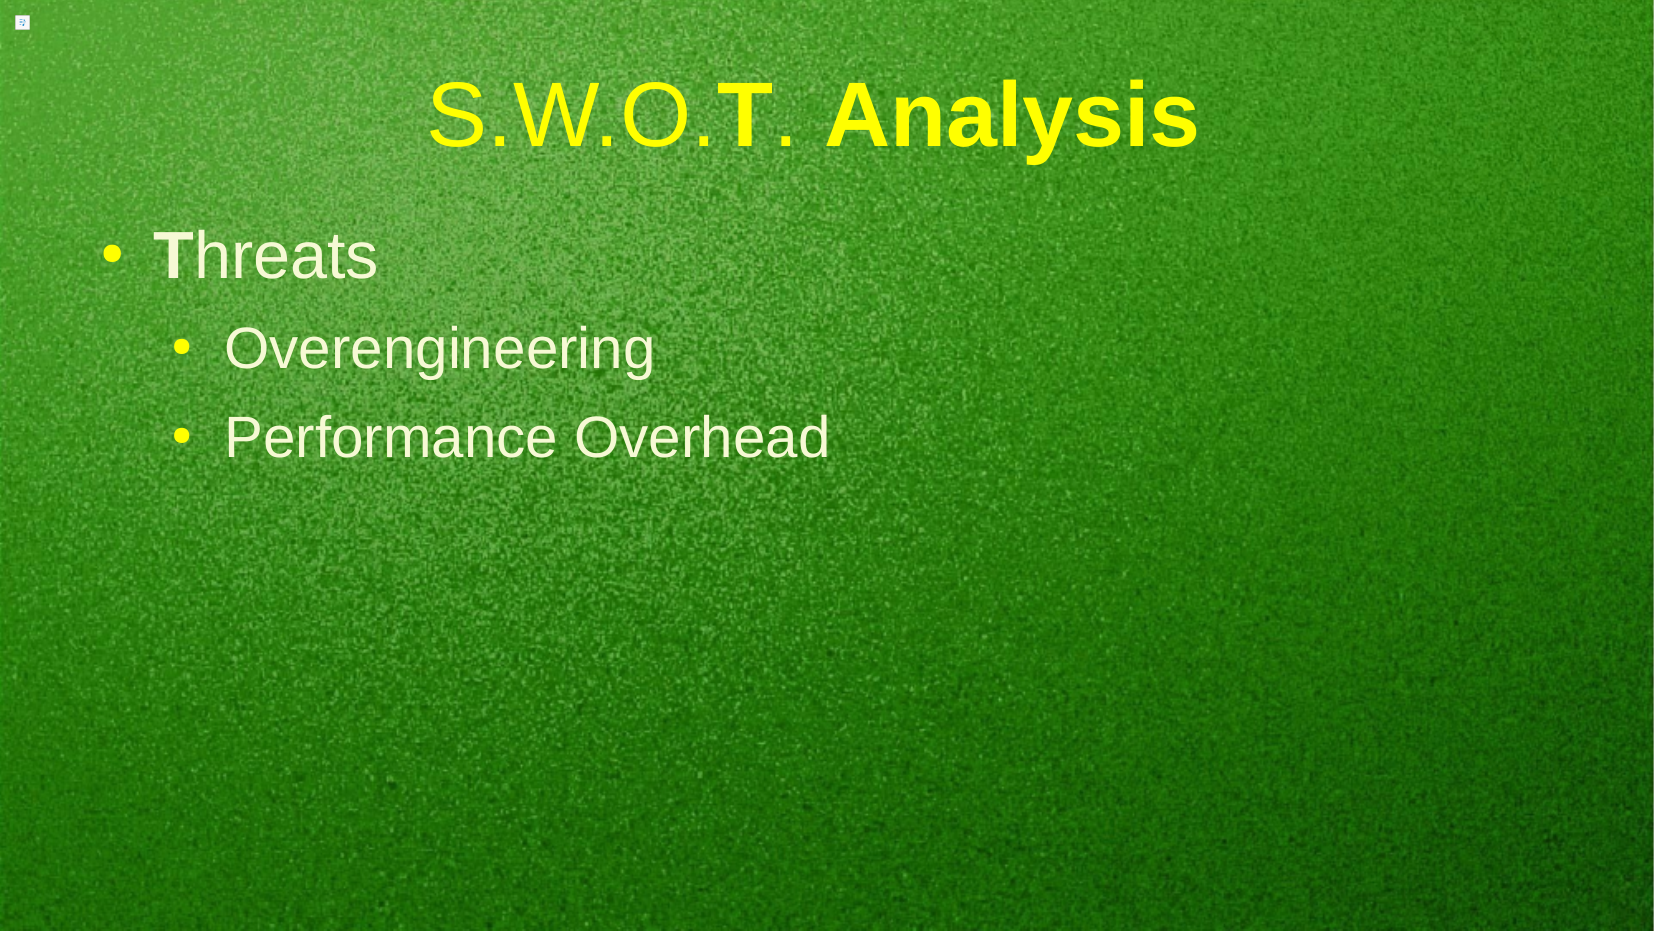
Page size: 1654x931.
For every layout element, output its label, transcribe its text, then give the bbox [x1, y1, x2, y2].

picture [0, 0, 1654, 931]
list Threats Overengineering Performance Overhead [82, 217, 1571, 758]
text_box [15, 15, 31, 31]
title S.W.O.T. Analysis [82, 37, 1571, 193]
